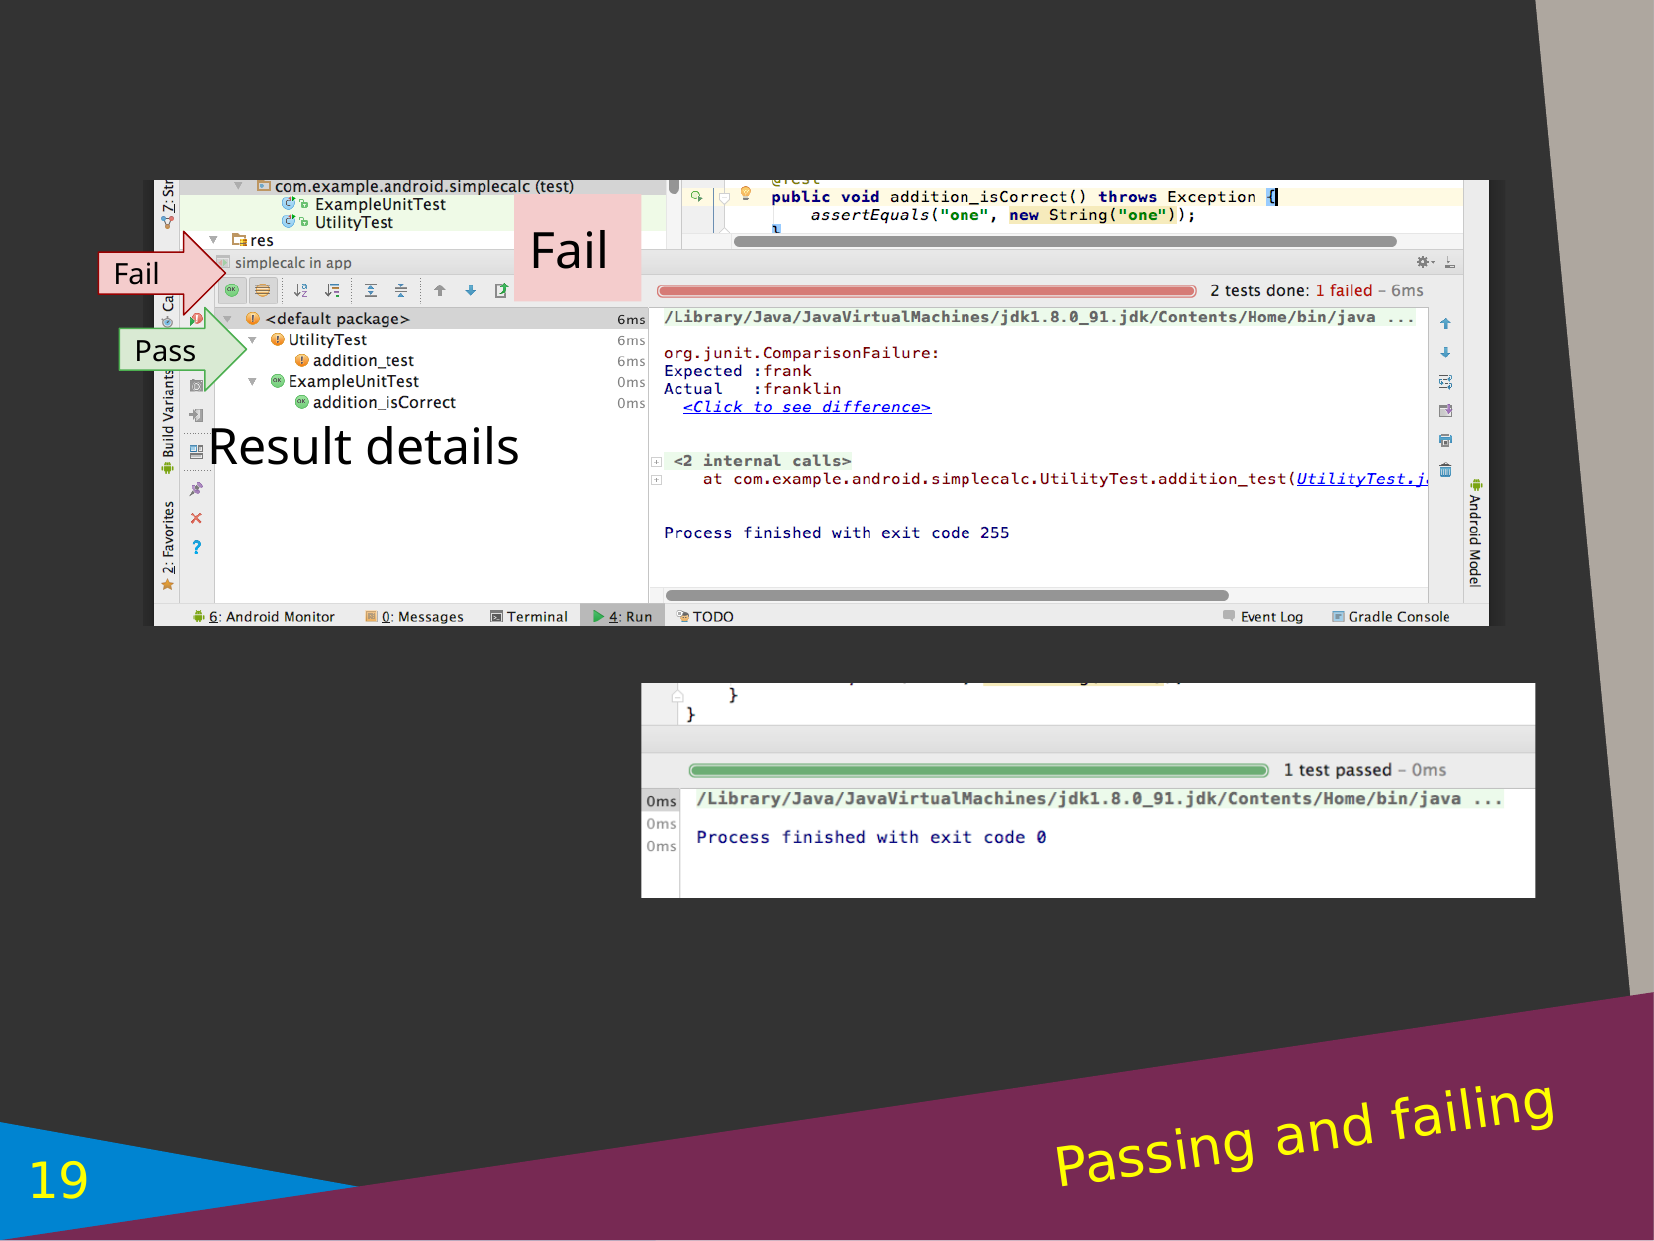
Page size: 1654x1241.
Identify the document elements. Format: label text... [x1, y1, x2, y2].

title Passing and failing [956, 995, 1654, 1241]
text_box Fail [514, 194, 642, 302]
picture [143, 180, 1506, 626]
picture [641, 683, 1536, 898]
text_box Result details [192, 390, 590, 513]
text_box Fail [98, 231, 226, 315]
text_box Pass [119, 307, 247, 392]
